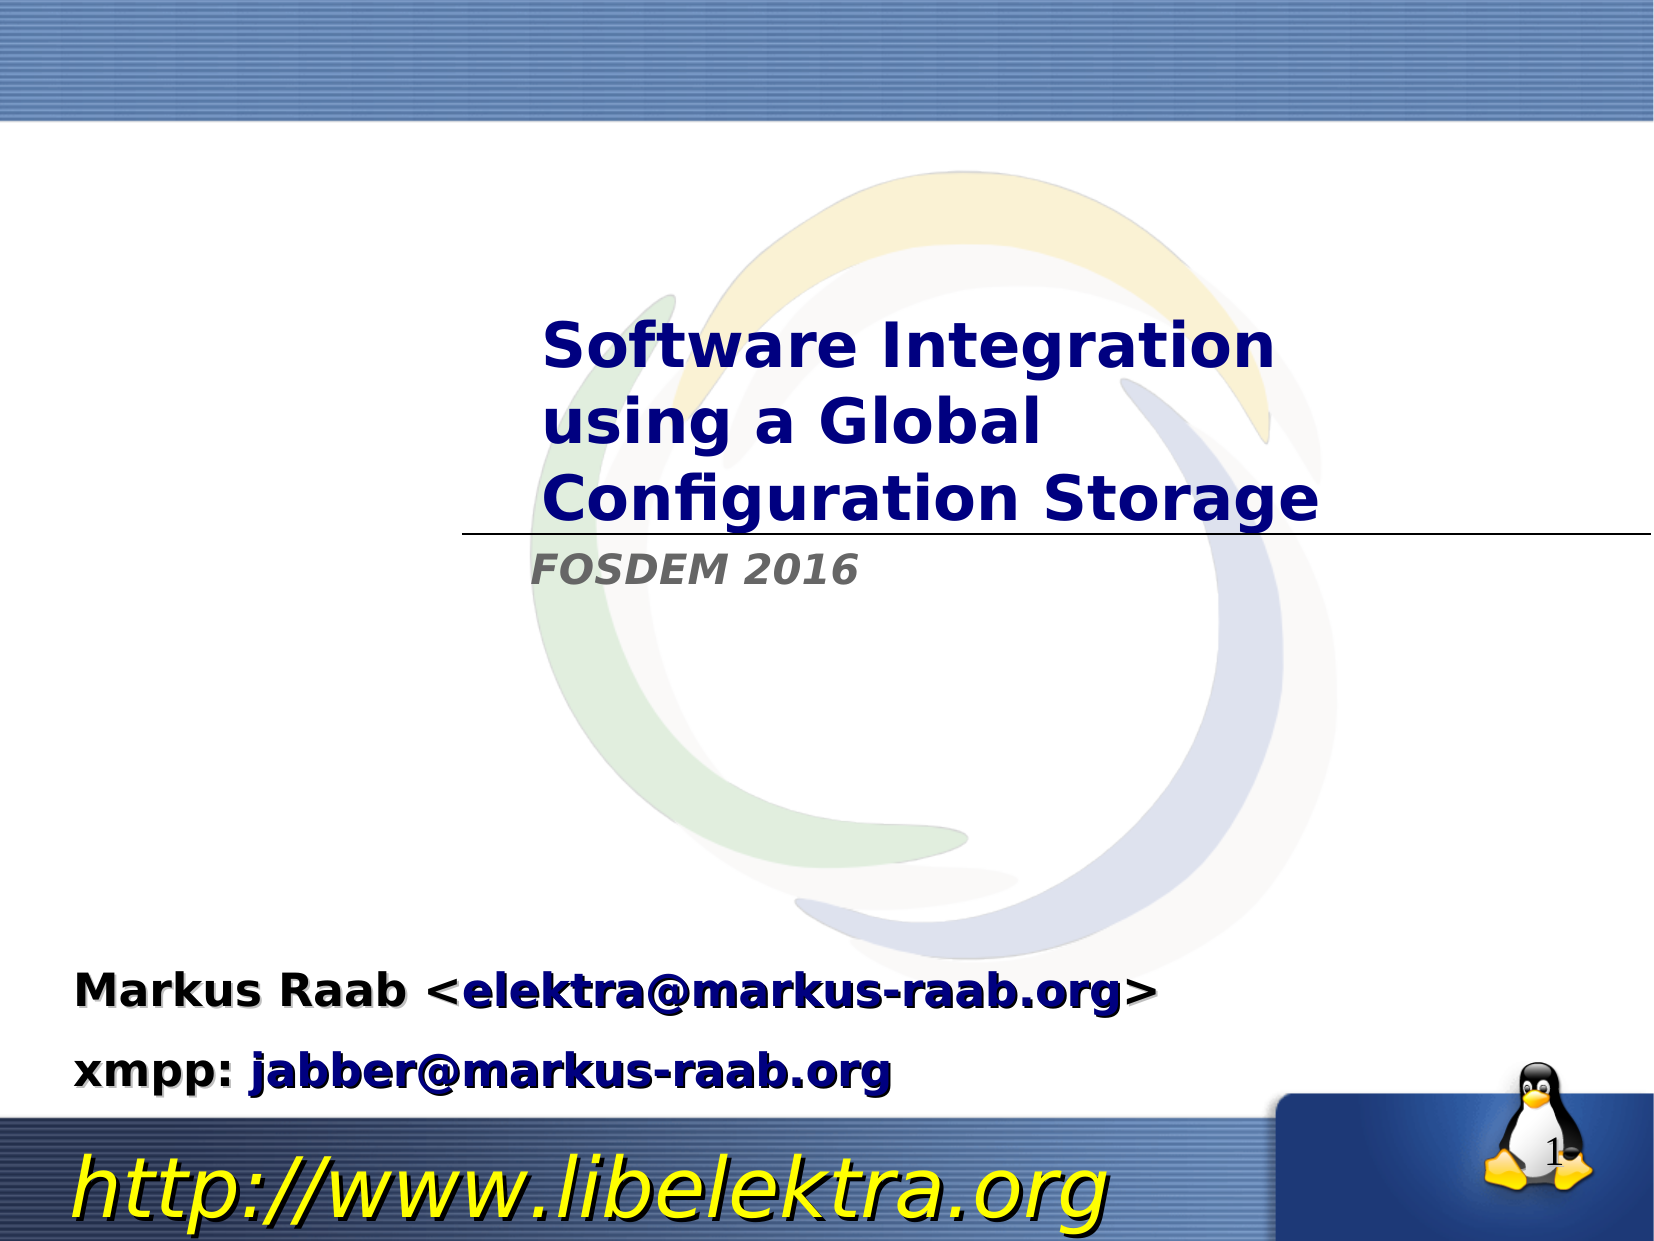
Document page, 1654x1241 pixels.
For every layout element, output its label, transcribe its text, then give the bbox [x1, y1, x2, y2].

text_box Markus Raab <elektra@markus-raab.org> xmpp: jabber@markus-raab.org [58, 953, 1625, 1102]
text_box FOSDEM 2016 [515, 538, 1448, 685]
picture [0, 1061, 1654, 1241]
picture [0, 0, 1654, 533]
text_box Software Integration using a Global Configuration Storage [526, 298, 1428, 533]
text_box <Nummer> [1370, 1122, 1565, 1178]
picture [481, 535, 1374, 953]
